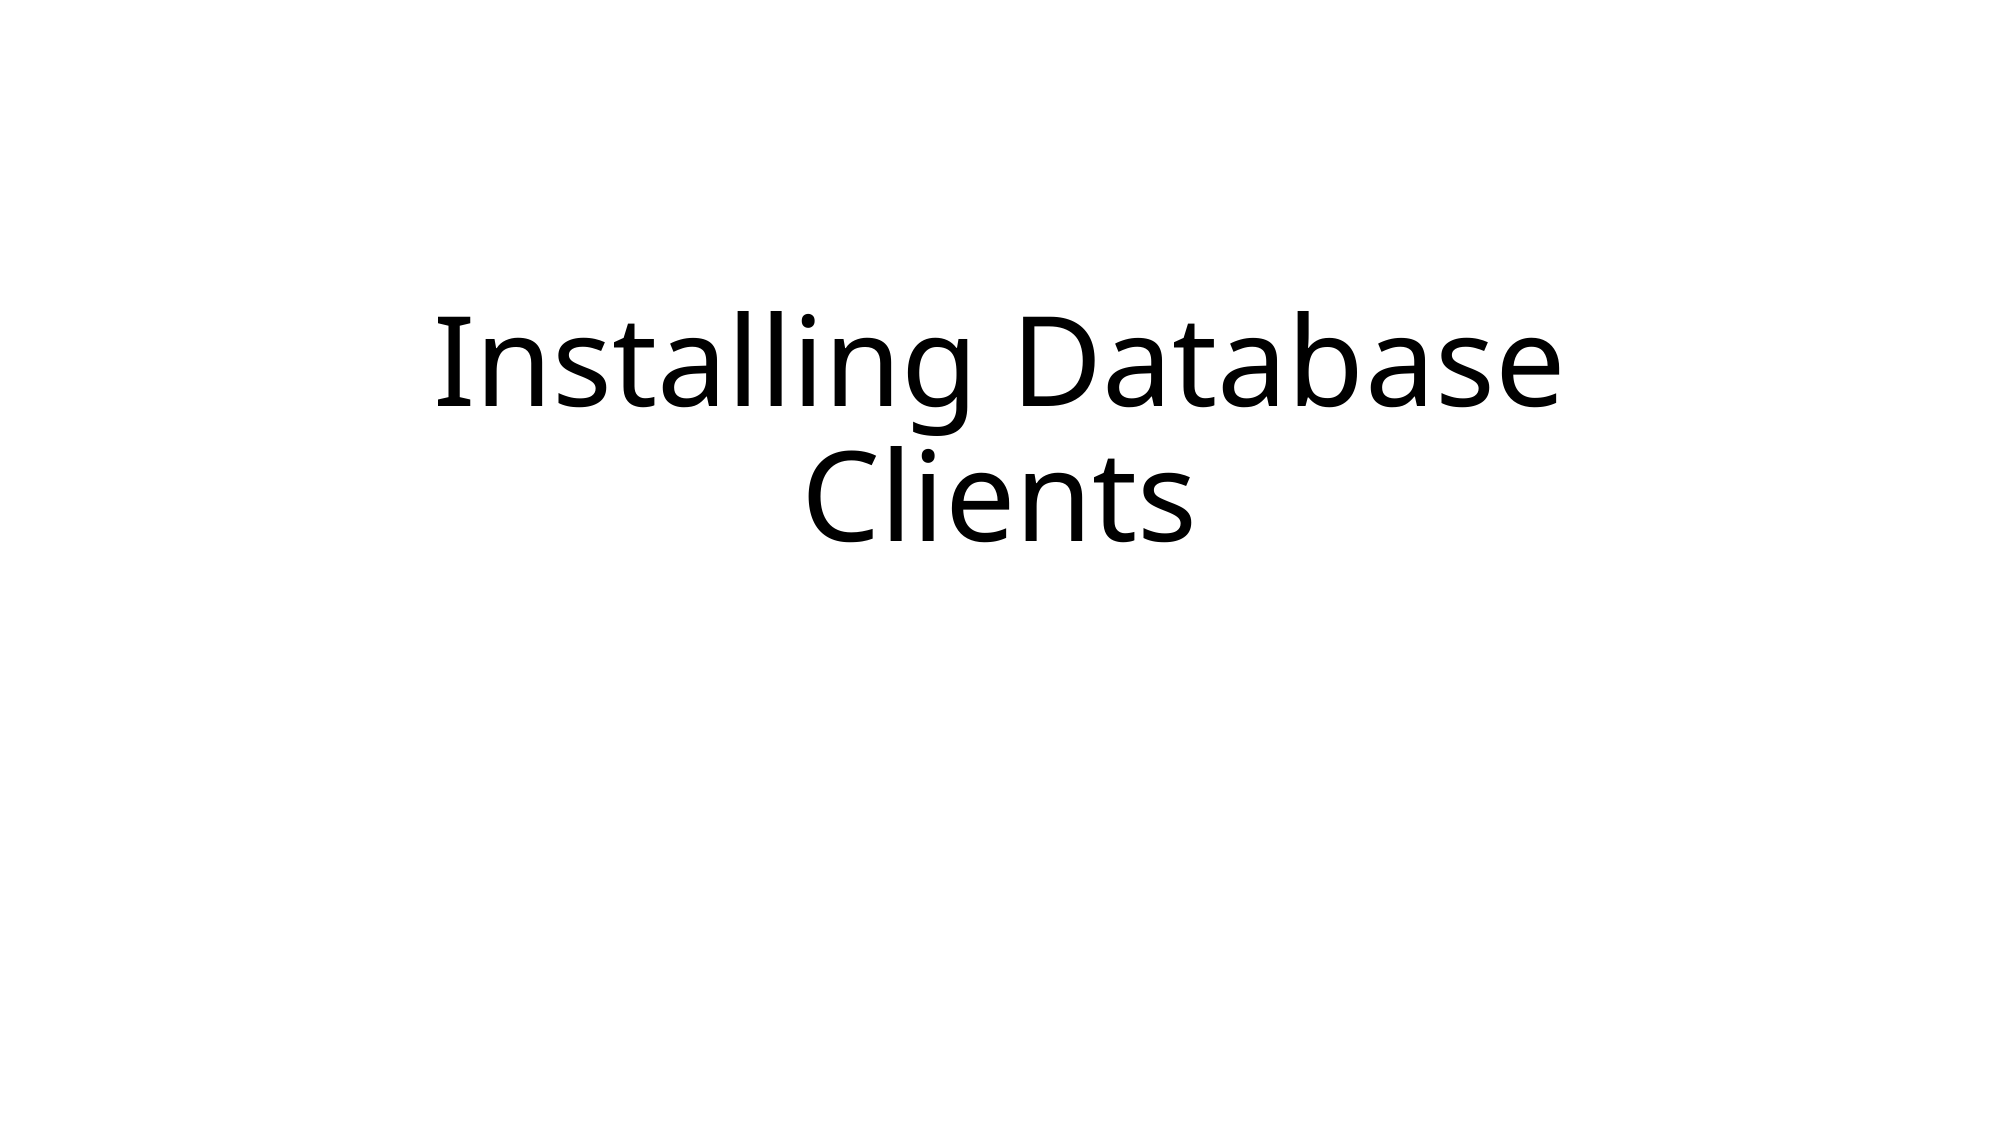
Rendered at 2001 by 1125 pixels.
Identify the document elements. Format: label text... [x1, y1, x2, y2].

title Installing Database Clients [249, 184, 1750, 576]
